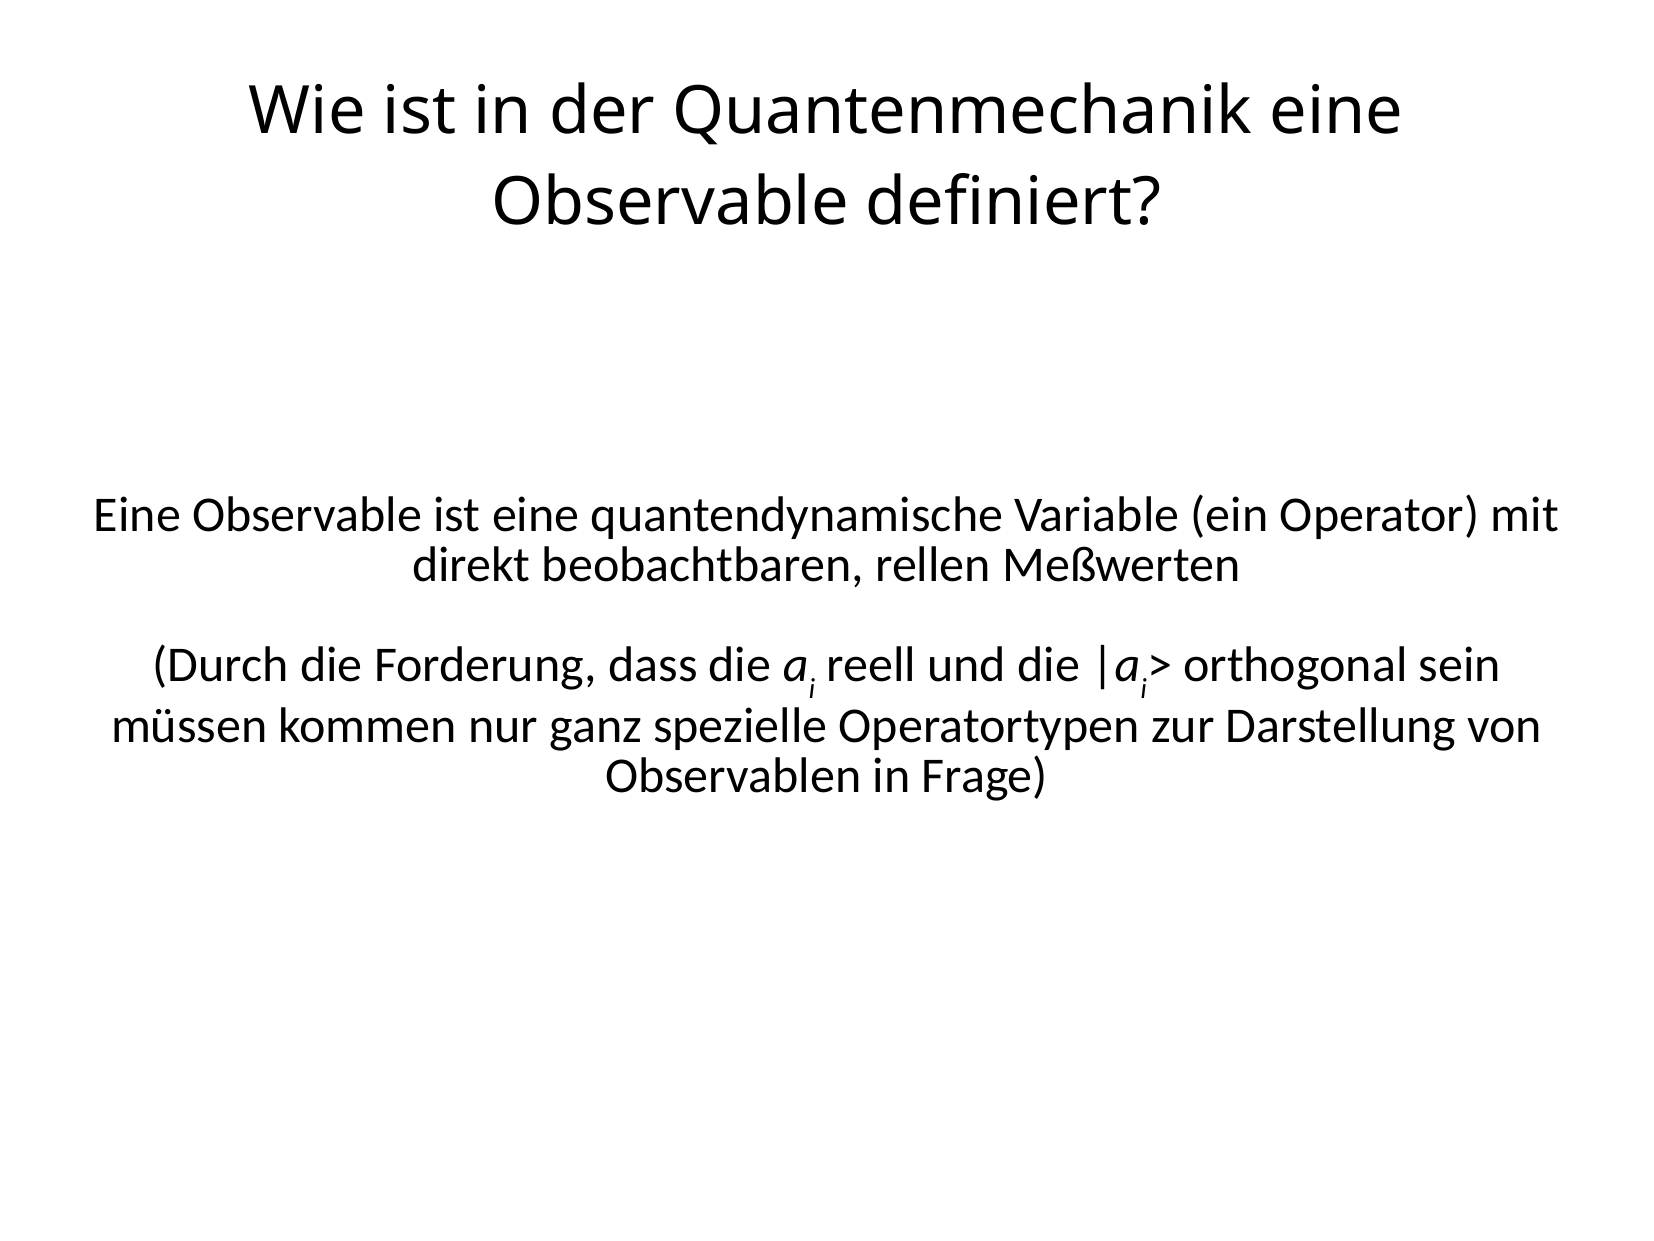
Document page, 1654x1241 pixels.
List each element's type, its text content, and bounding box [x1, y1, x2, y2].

subtitle Eine Observable ist eine quantendynamische Variable (ein Operator) mit direkt beobachtbaren, rellen Meßwerten (Durch die Forderung, dass die ai reell und die |ai> orthogonal sein müssen kommen nur ganz spezielle Operatortypen zur Darstellung von Observablen in Frage) [82, 290, 1571, 1010]
title Wie ist in der Quantenmechanik eine Observable definiert? [82, 49, 1571, 257]
